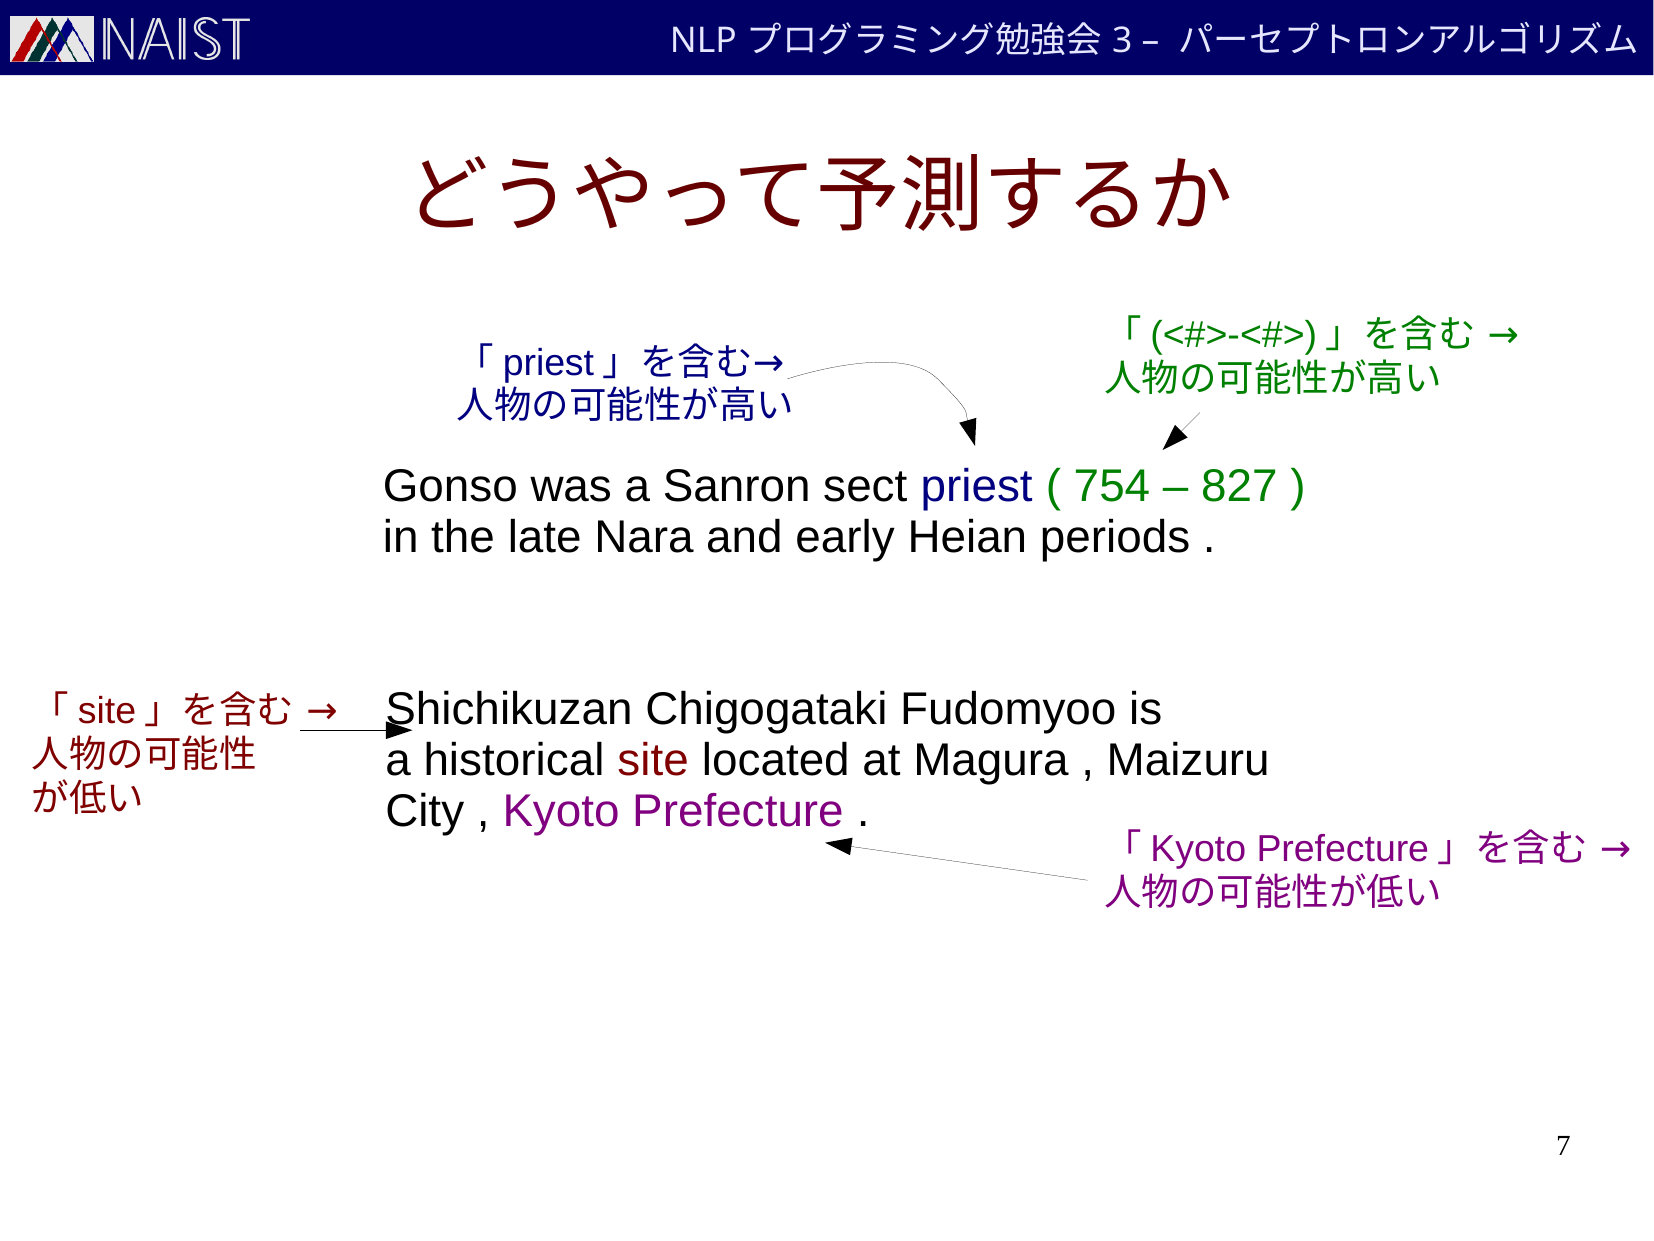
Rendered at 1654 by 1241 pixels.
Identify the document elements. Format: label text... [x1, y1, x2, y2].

picture [102, 17, 251, 60]
text_box Gonso was a Sanron sect priest ( 754 – 827 ) in the late Nara and early Heian periods . [368, 452, 1321, 570]
text_box 「Kyoto Prefecture」を含む → 人物の可能性が低い [1089, 819, 1647, 922]
picture [10, 16, 94, 62]
text_box 「site」を含む → 人物の可能性 が低い [16, 681, 353, 828]
text_box 「(<#>-<#>)」を含む → 人物の可能性が高い [1089, 305, 1535, 408]
title どうやって予測するか [75, 92, 1564, 285]
text_box 「priest」を含む→ 人物の可能性が高い [442, 333, 810, 436]
text_box Shichikuzan Chigogataki Fudomyoo is a historical site located at Magura , Maizuru City , Kyoto Prefecture . [370, 675, 1285, 844]
